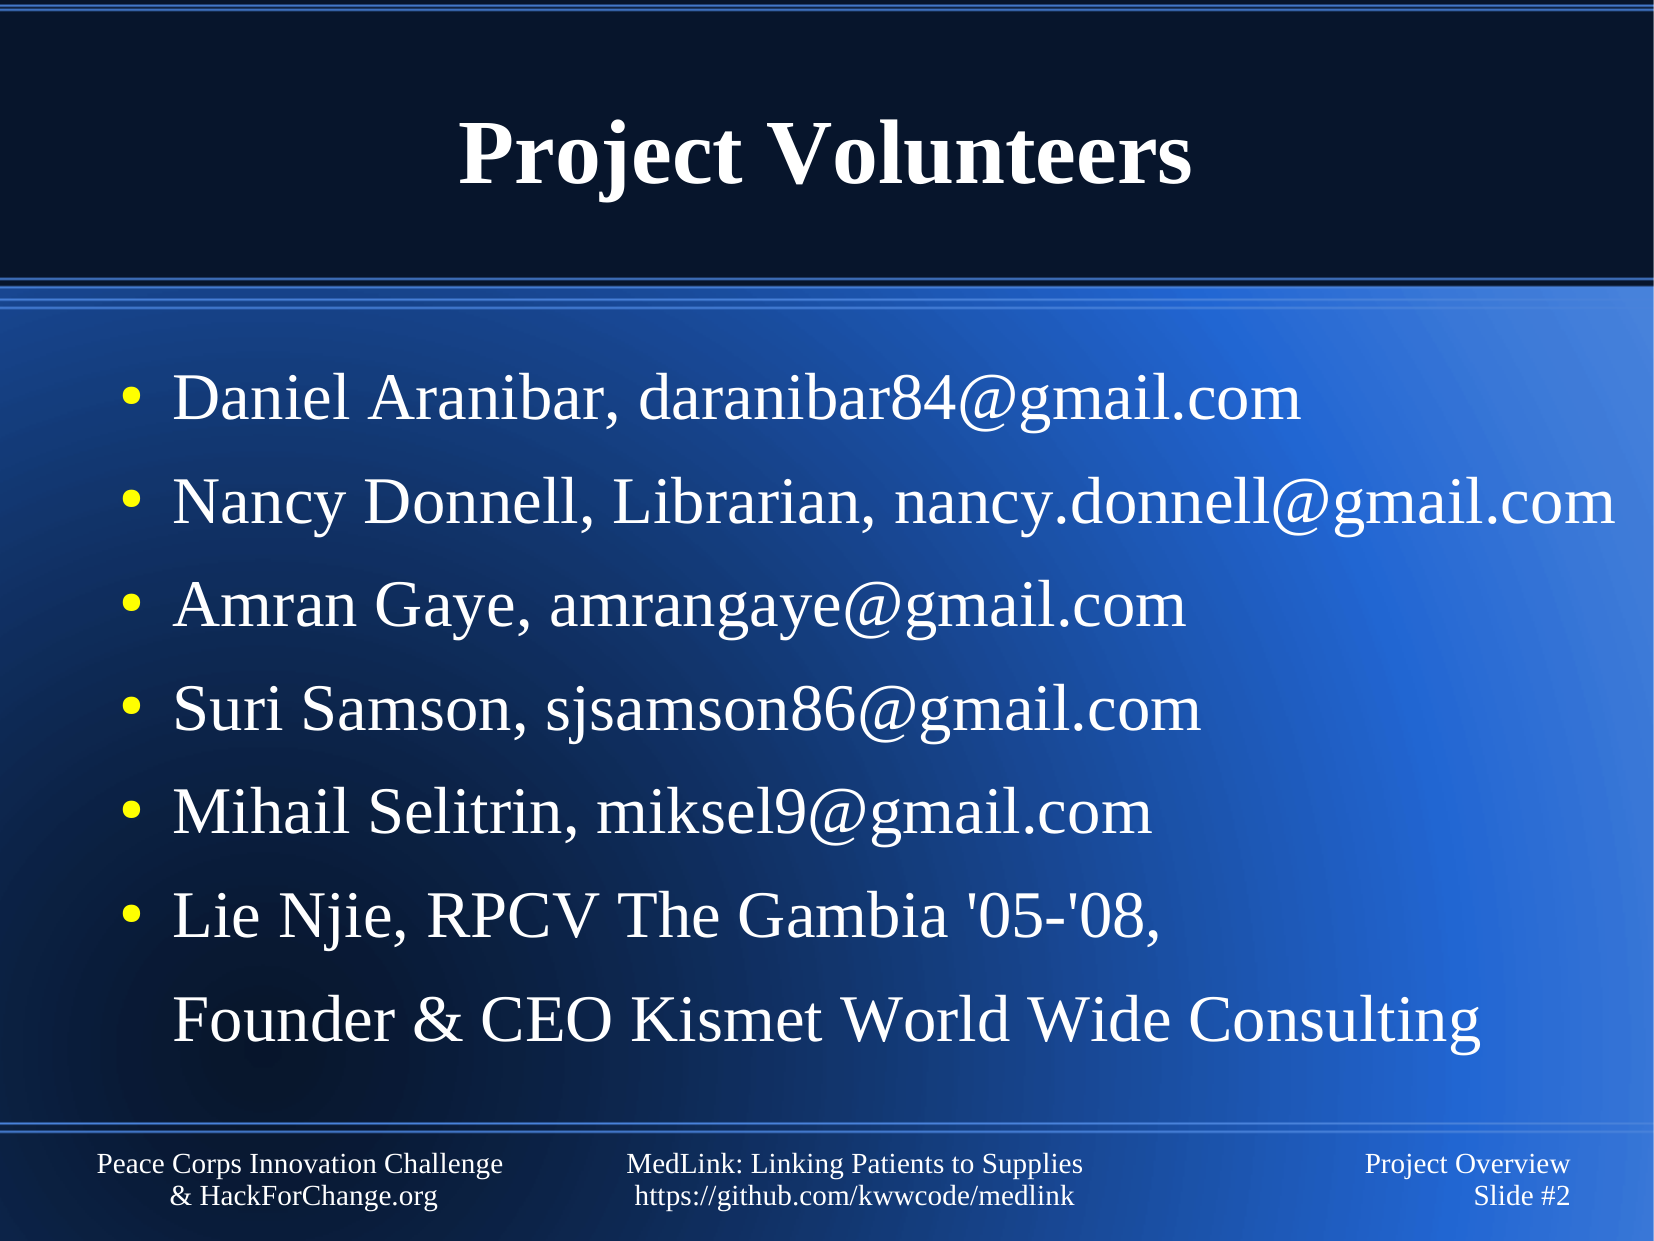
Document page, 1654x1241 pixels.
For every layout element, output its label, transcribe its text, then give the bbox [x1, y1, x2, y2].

title Project Volunteers [82, 49, 1571, 257]
list Daniel Aranibar, daranibar84@gmail.com Nancy Donnell, Librarian, nancy.donnell@gmail.com Amran Gaye, amrangaye@gmail.com Suri Samson, sjsamson86@gmail.com Mihail Selitrin, miksel9@gmail.com Lie Njie, RPCV The Gambia '05-'08, Founder & CEO Kismet World Wide Consulting [101, 360, 1651, 1062]
picture [0, 0, 1654, 1241]
